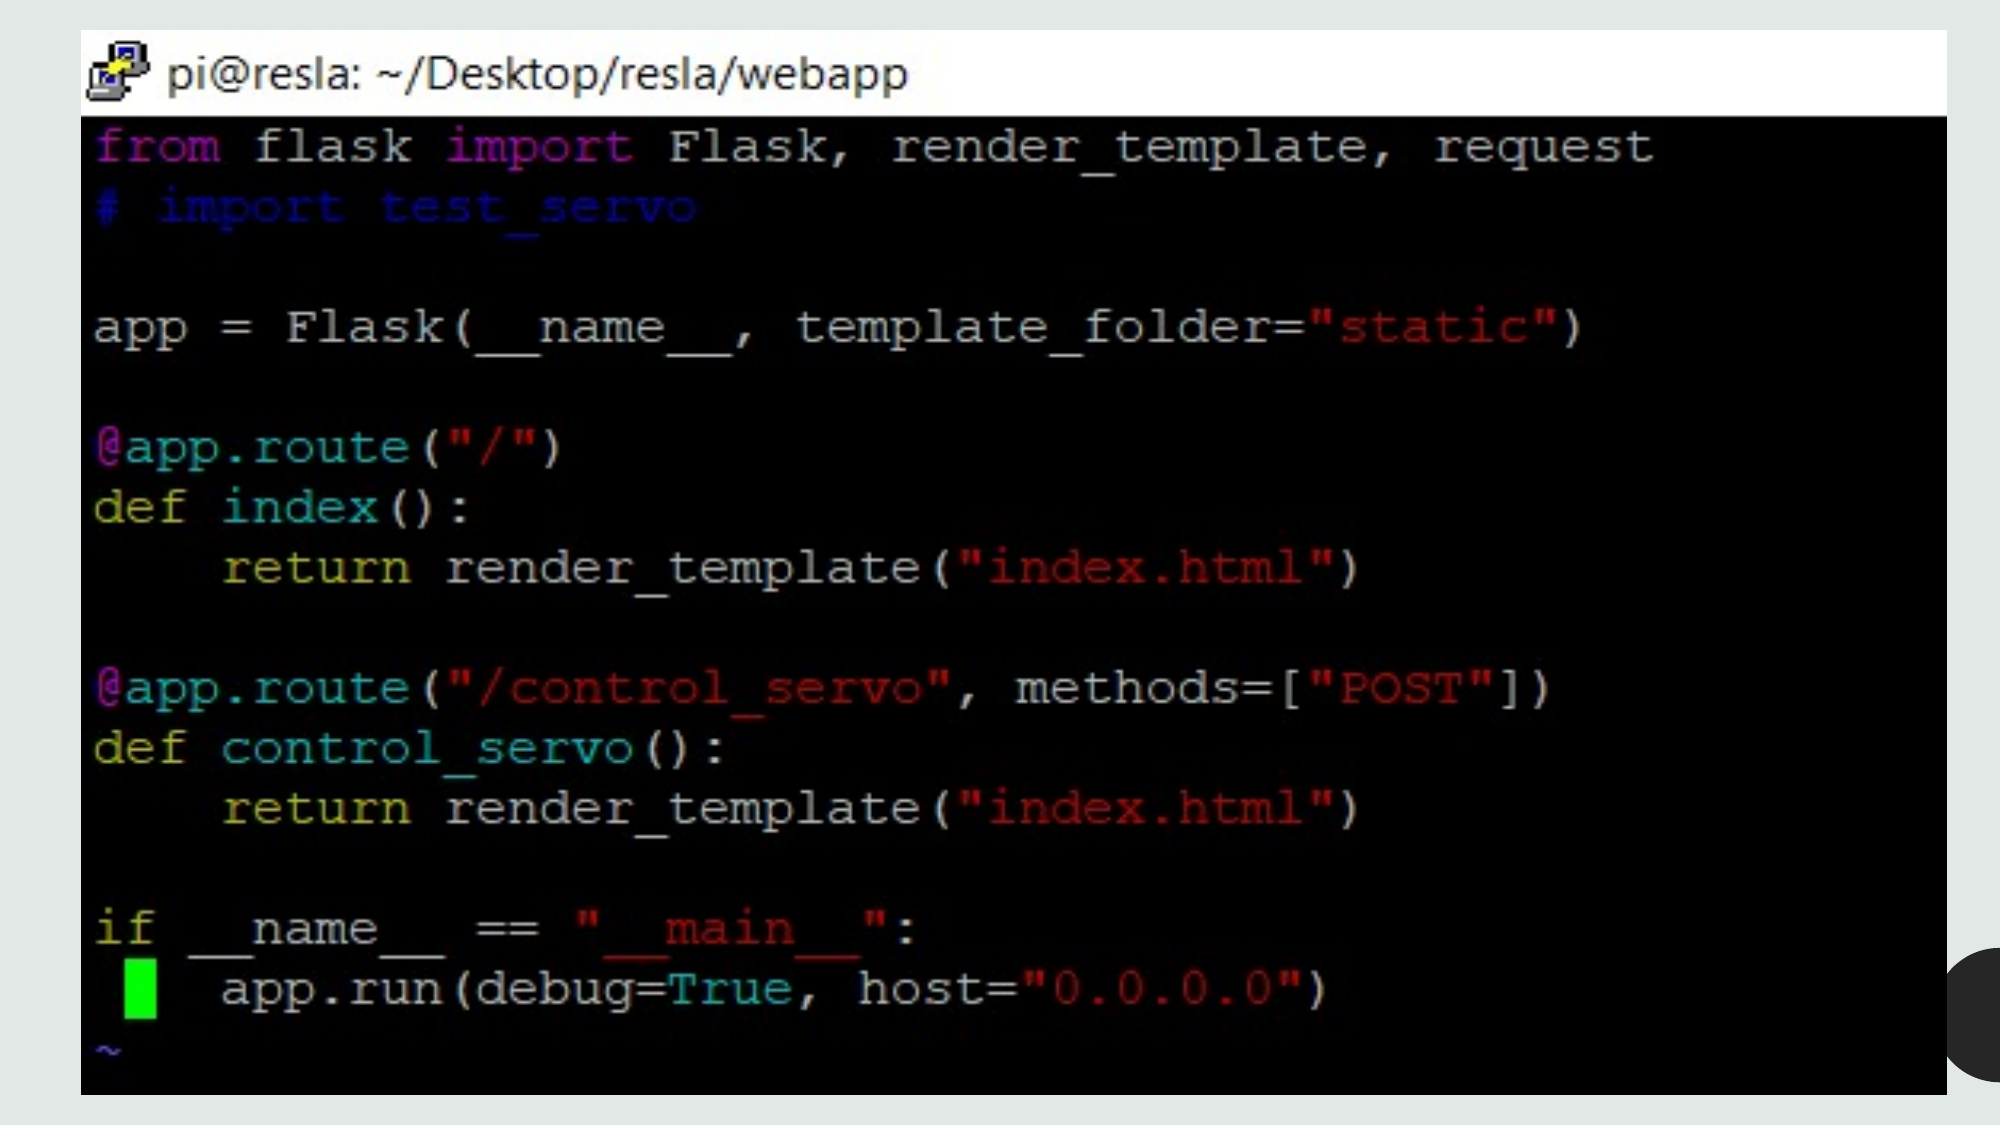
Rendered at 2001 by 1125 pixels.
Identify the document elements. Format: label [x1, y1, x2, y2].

picture [81, 30, 1947, 1095]
